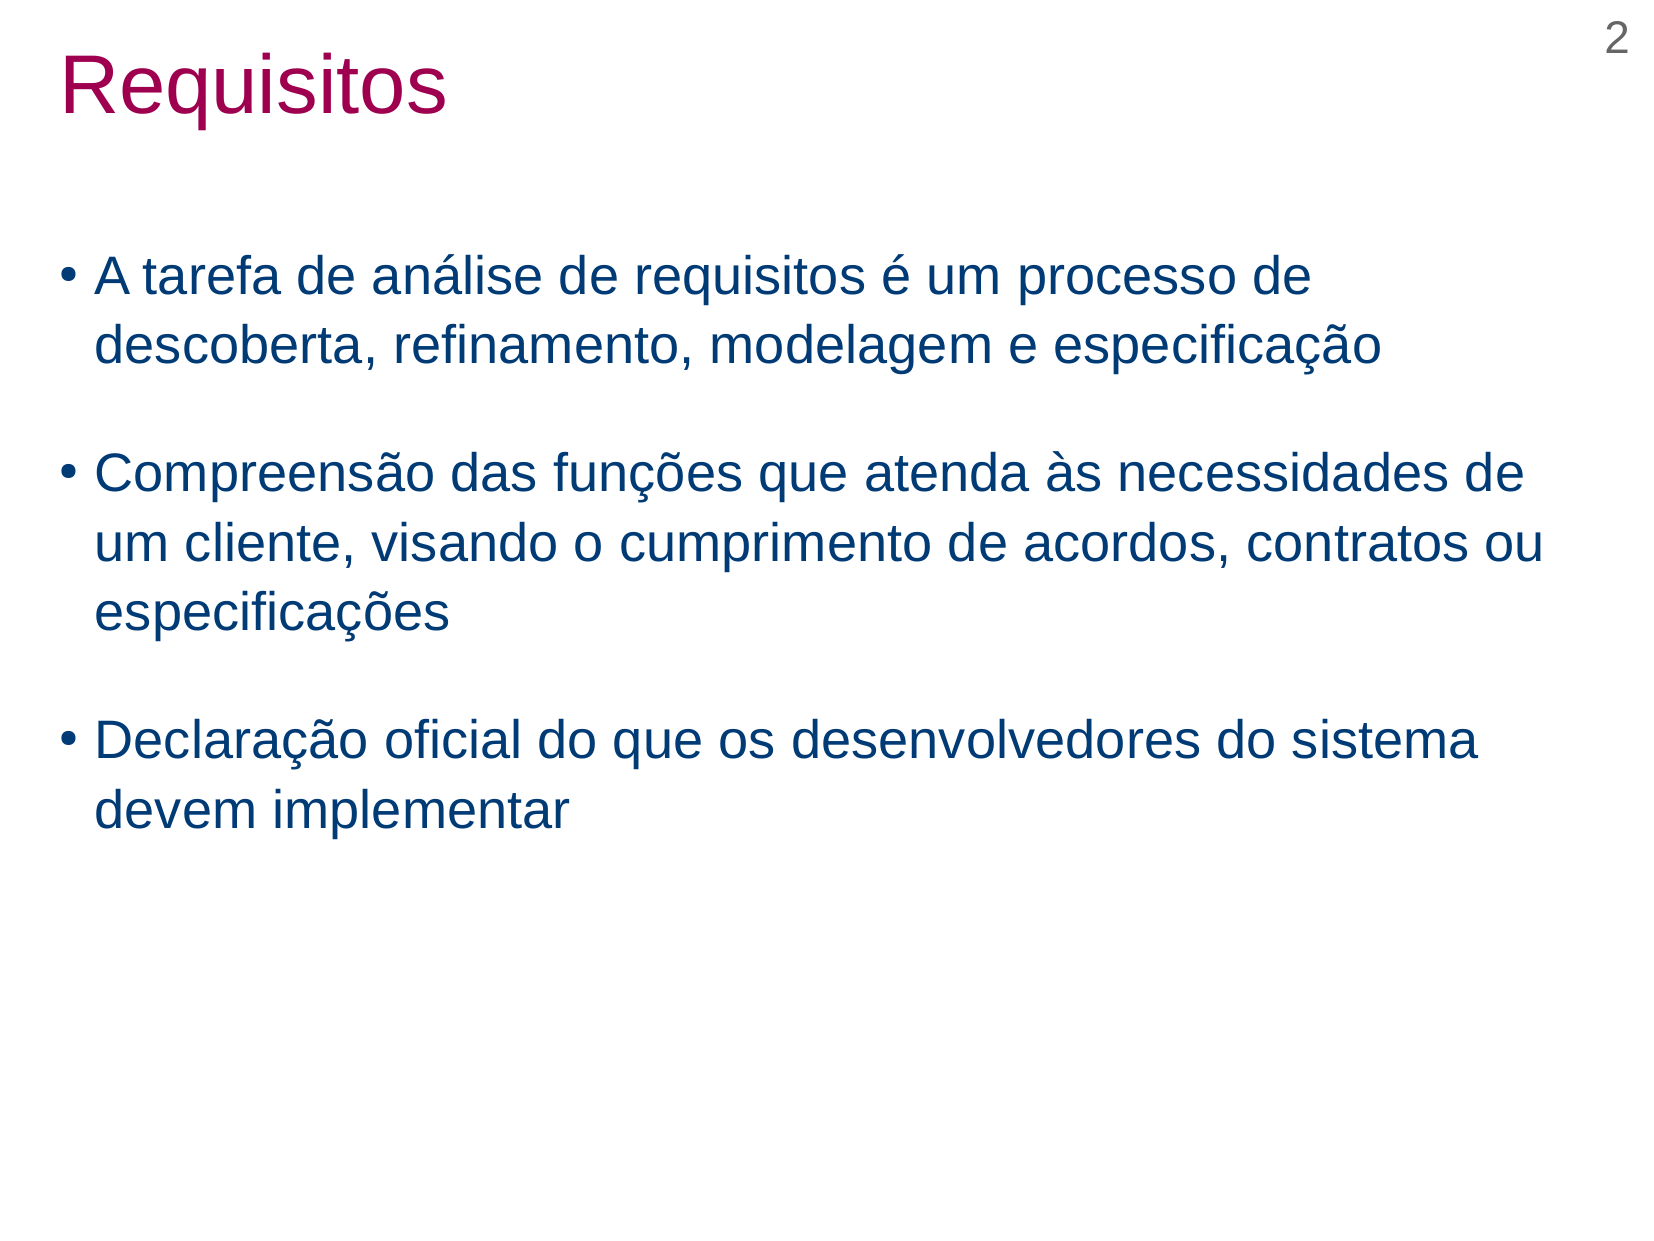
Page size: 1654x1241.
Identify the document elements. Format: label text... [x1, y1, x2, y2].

title Requisitos [59, 29, 1595, 148]
list A tarefa de análise de requisitos é um processo de descoberta, refinamento, modelagem e especificação Compreensão das funções que atenda às necessidades de um cliente, visando o cumprimento de acordos, contratos ou especificações Declaração oficial do que os desenvolvedores do sistema devem implementar [59, 236, 1595, 1211]
